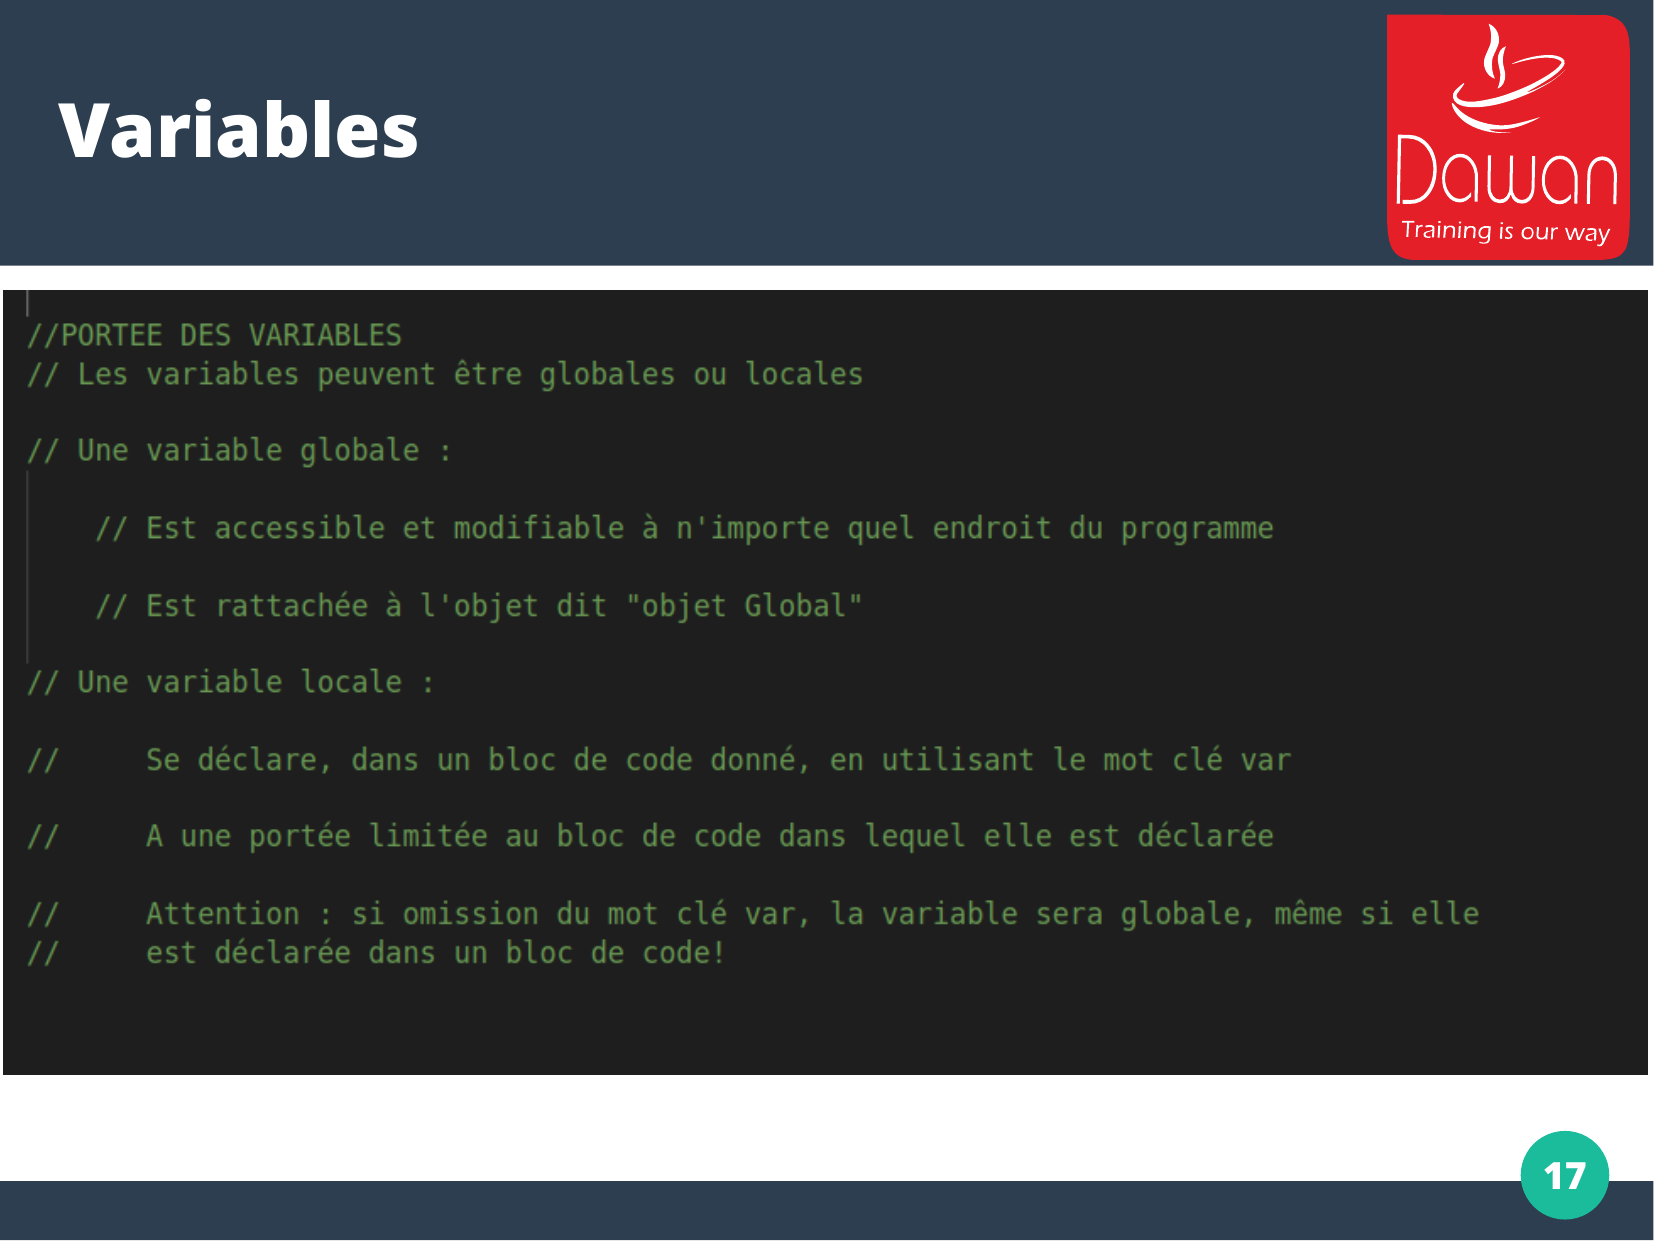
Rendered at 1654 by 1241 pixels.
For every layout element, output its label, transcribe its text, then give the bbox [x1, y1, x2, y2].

picture [3, 290, 1648, 1075]
picture [1387, 14, 1630, 260]
title Variables [59, 49, 1387, 207]
